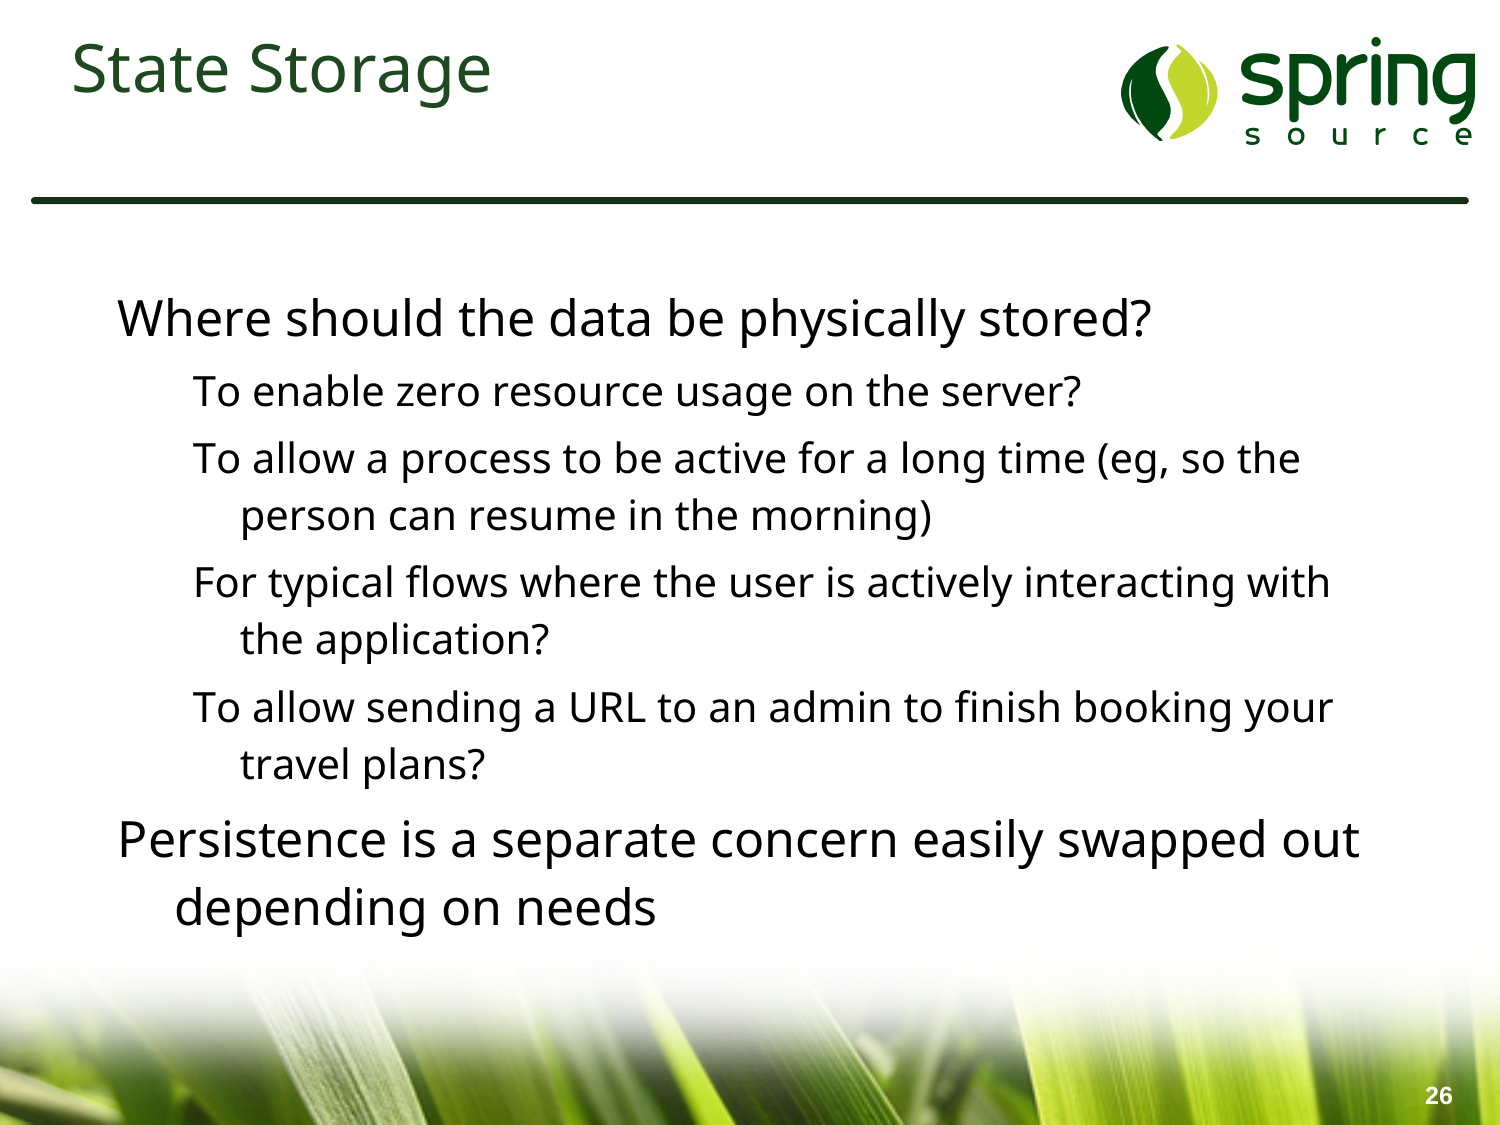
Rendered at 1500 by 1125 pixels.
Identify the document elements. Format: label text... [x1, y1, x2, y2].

picture [0, 944, 1500, 1125]
title State Storage [56, 13, 1090, 177]
list Where should the data be physically stored? To enable zero resource usage on the server? To allow a process to be active for a long time (eg, so the person can resume in the morning)‏ For typical flows where the user is actively interacting with the application? To allow sending a URL to an admin to finish booking your travel plans? Persistence is a separate concern easily swapped out depending on needs [103, 275, 1395, 938]
picture [1121, 37, 1475, 145]
